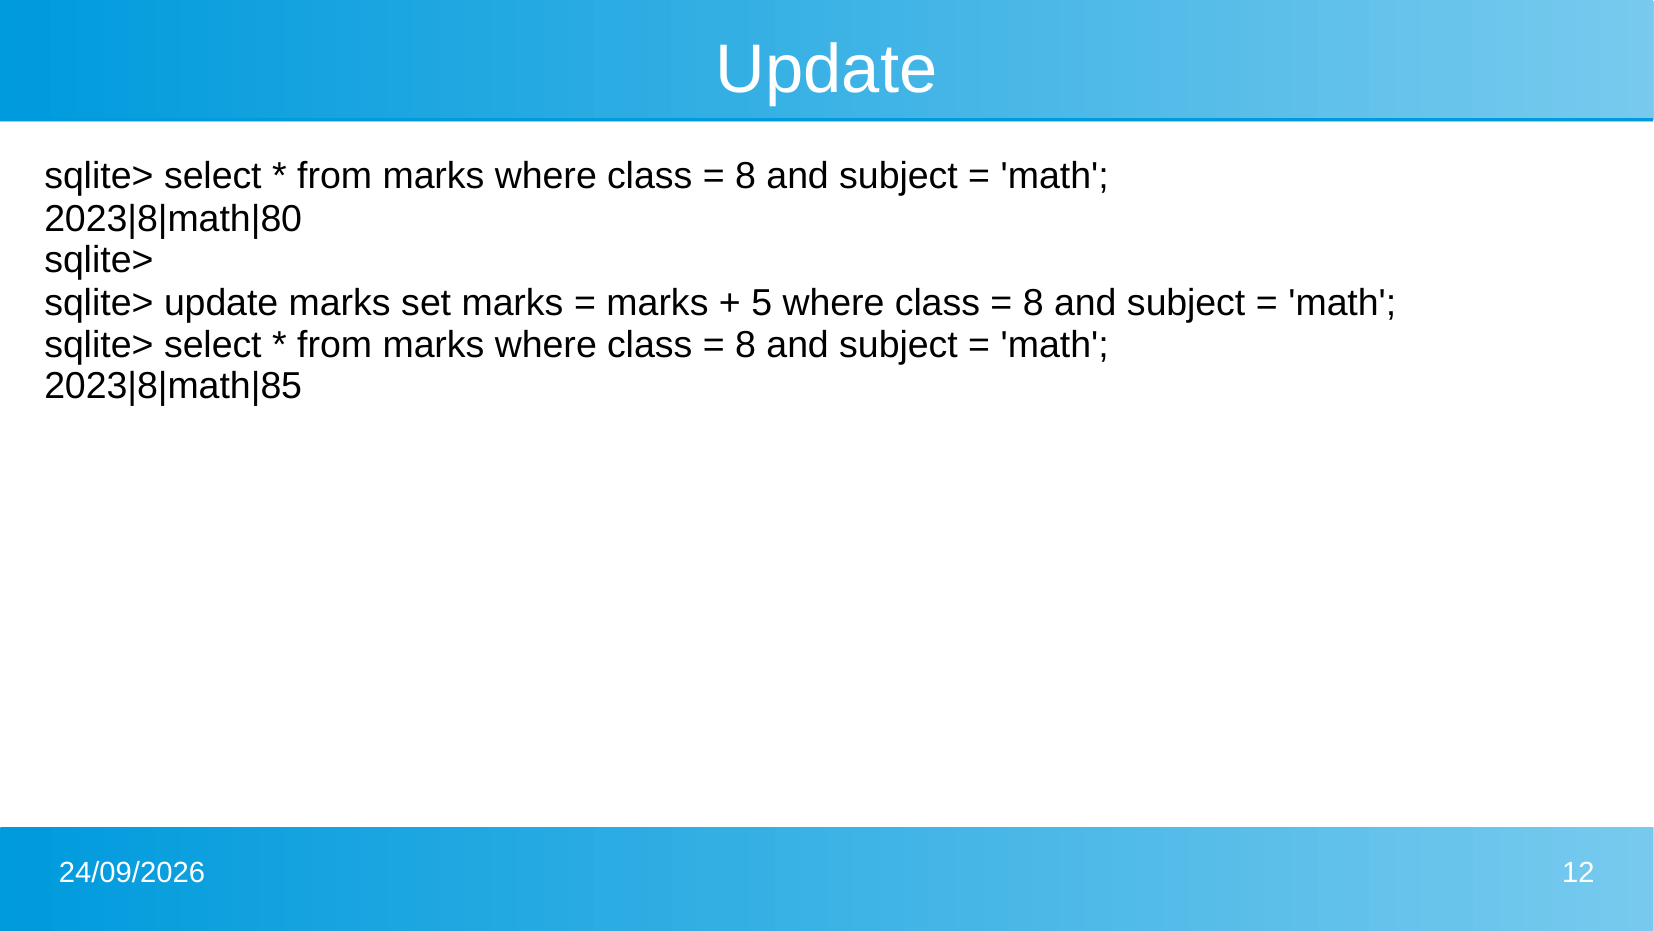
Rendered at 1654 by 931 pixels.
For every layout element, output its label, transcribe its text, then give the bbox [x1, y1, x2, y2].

text_box sqlite> select * from marks where class = 8 and subject = 'math'; 2023|8|math|80 sqlite> sqlite> update marks set marks = marks + 5 where class = 8 and subject = 'math'; sqlite> select * from marks where class = 8 and subject = 'math'; 2023|8|math|85 [29, 147, 1625, 583]
title Update [59, 29, 1595, 108]
